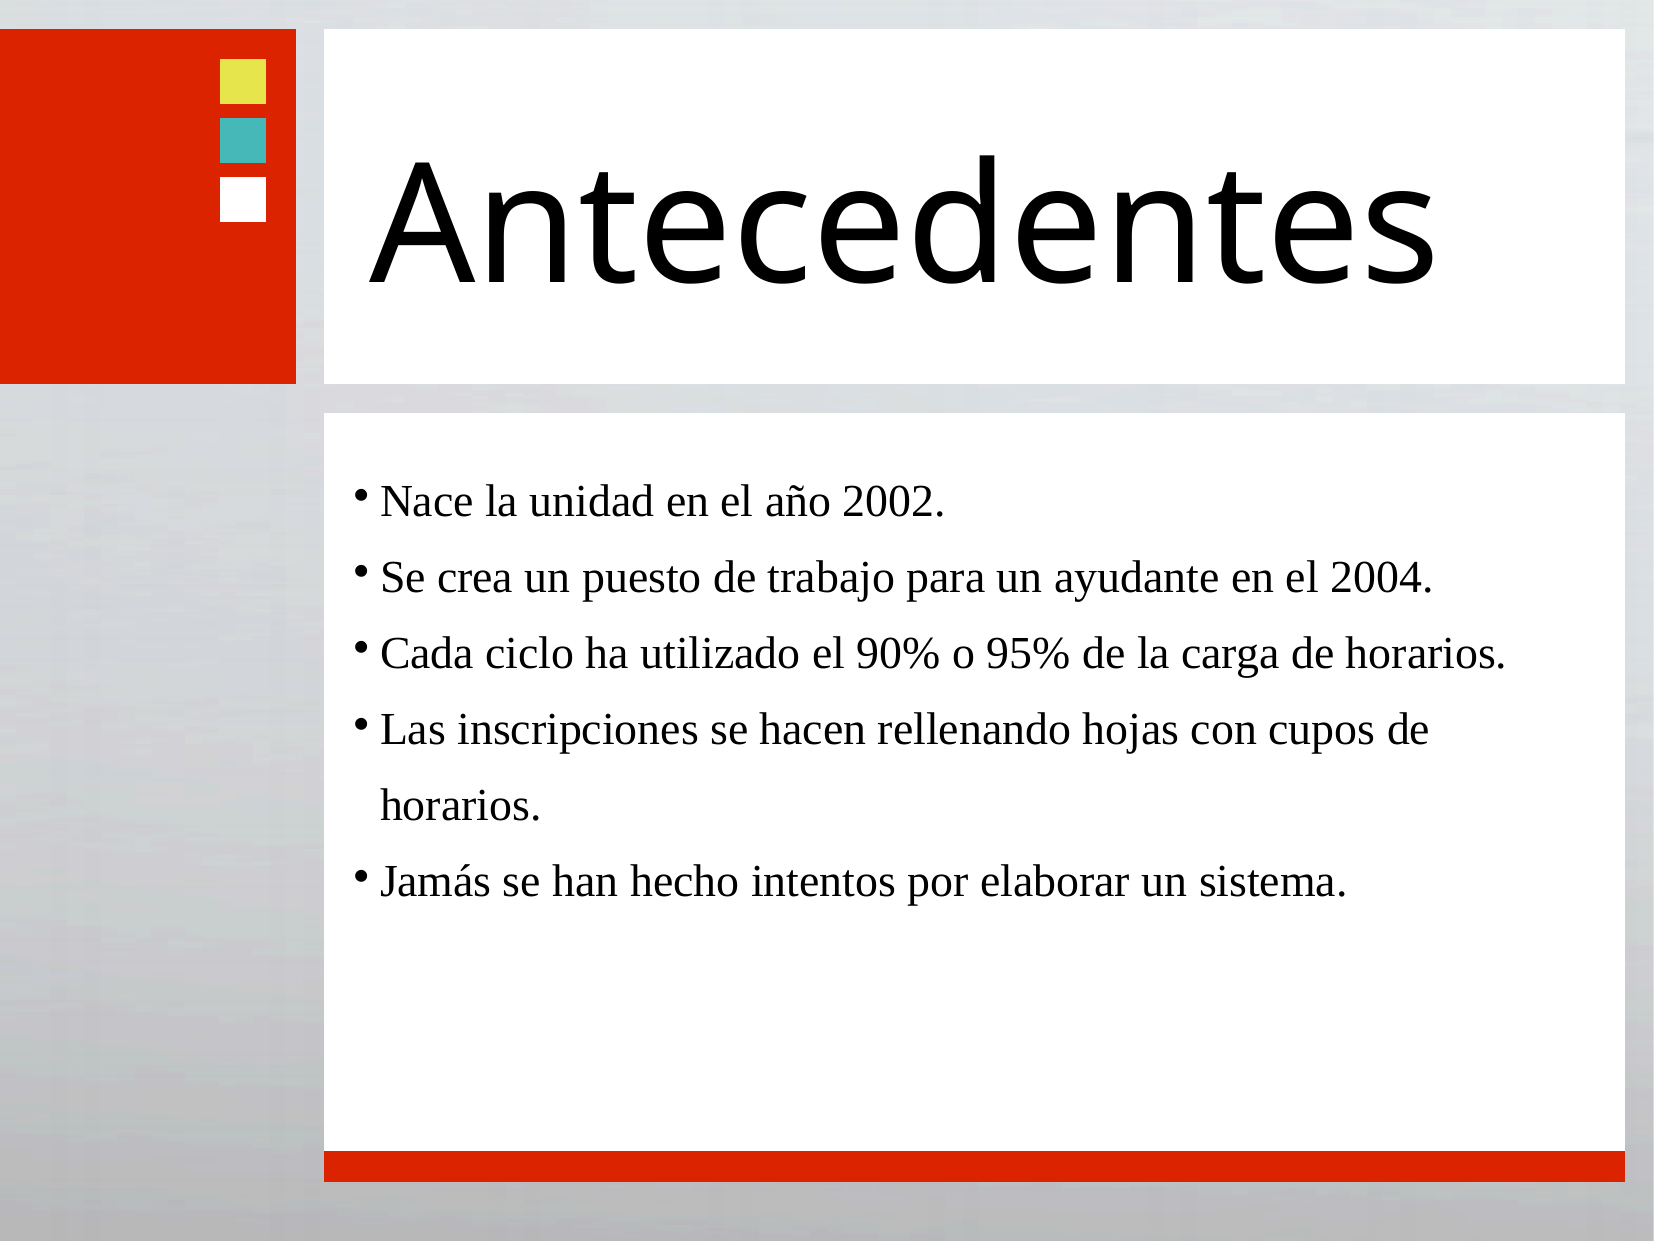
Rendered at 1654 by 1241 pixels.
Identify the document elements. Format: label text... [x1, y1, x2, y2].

text_box Antecedentes [354, 96, 1595, 301]
picture [0, 0, 1654, 1241]
text_box Nace la unidad en el año 2002. Se crea un puesto de trabajo para un ayudante en el 2004. Cada ciclo ha utilizado el 90% o 95% de la carga de horarios. Las inscripciones se hacen rellenando hojas con cupos de horarios. Jamás se han hecho intentos por elaborar un sistema. [338, 442, 1595, 1142]
